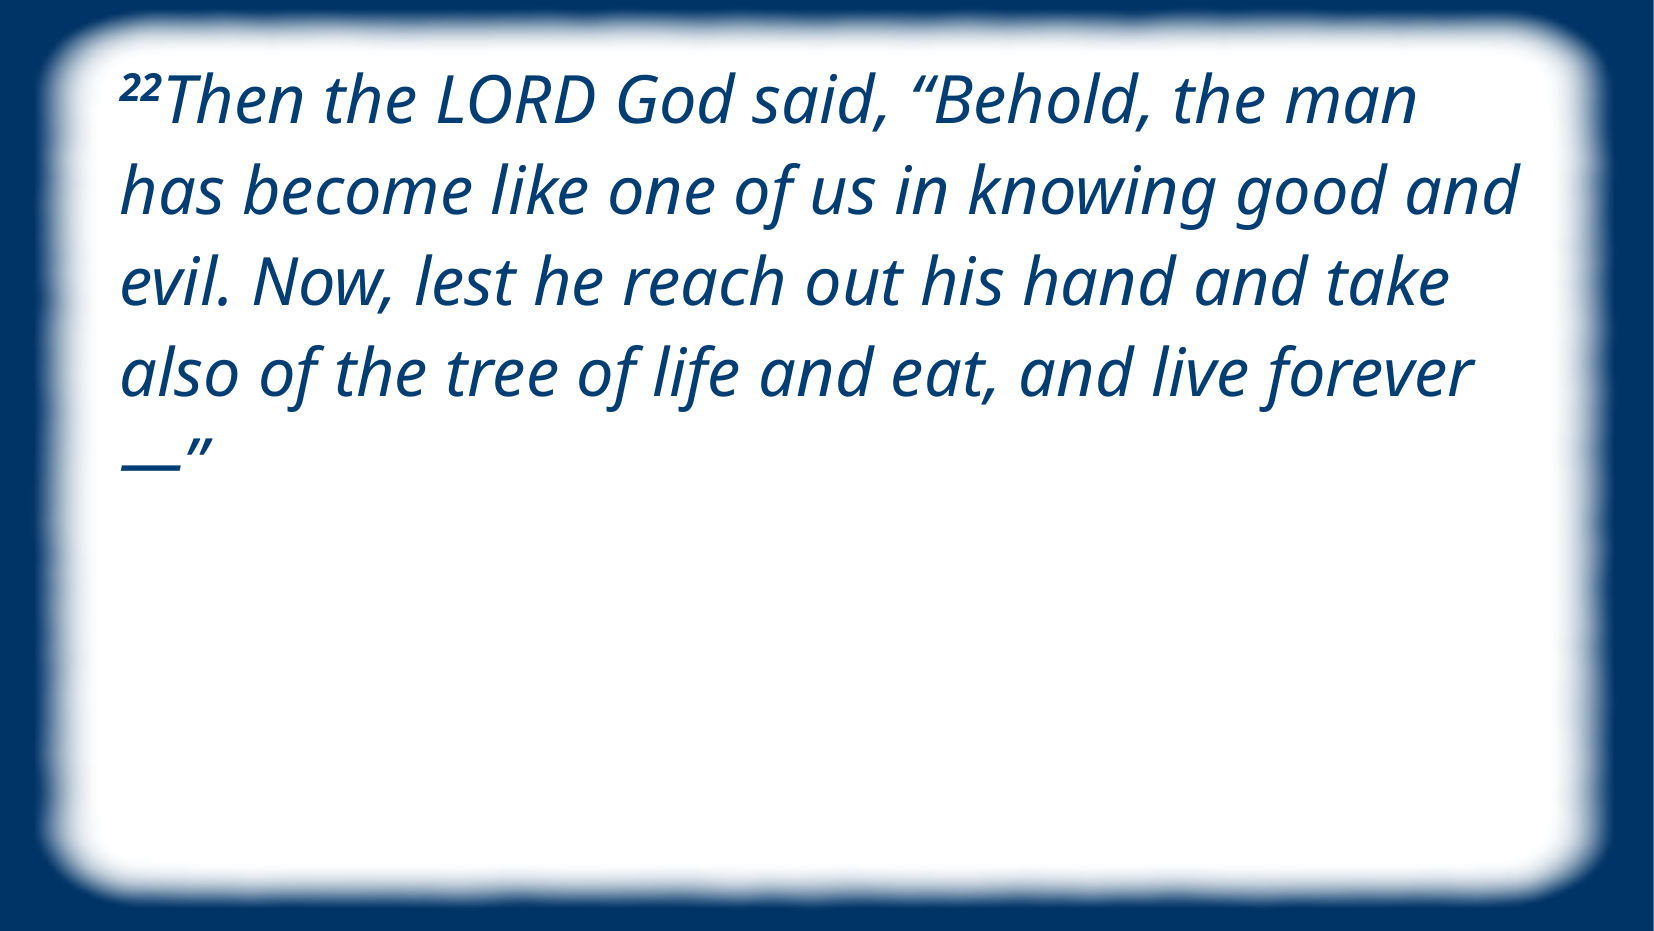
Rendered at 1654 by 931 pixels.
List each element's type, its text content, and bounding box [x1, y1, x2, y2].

text_box 22Then the Lord God said, “Behold, the man has become like one of us in knowing good and evil. Now, lest he reach out his hand and take also of the tree of life and eat, and live forever—” [105, 45, 1546, 511]
picture [0, 0, 1654, 931]
